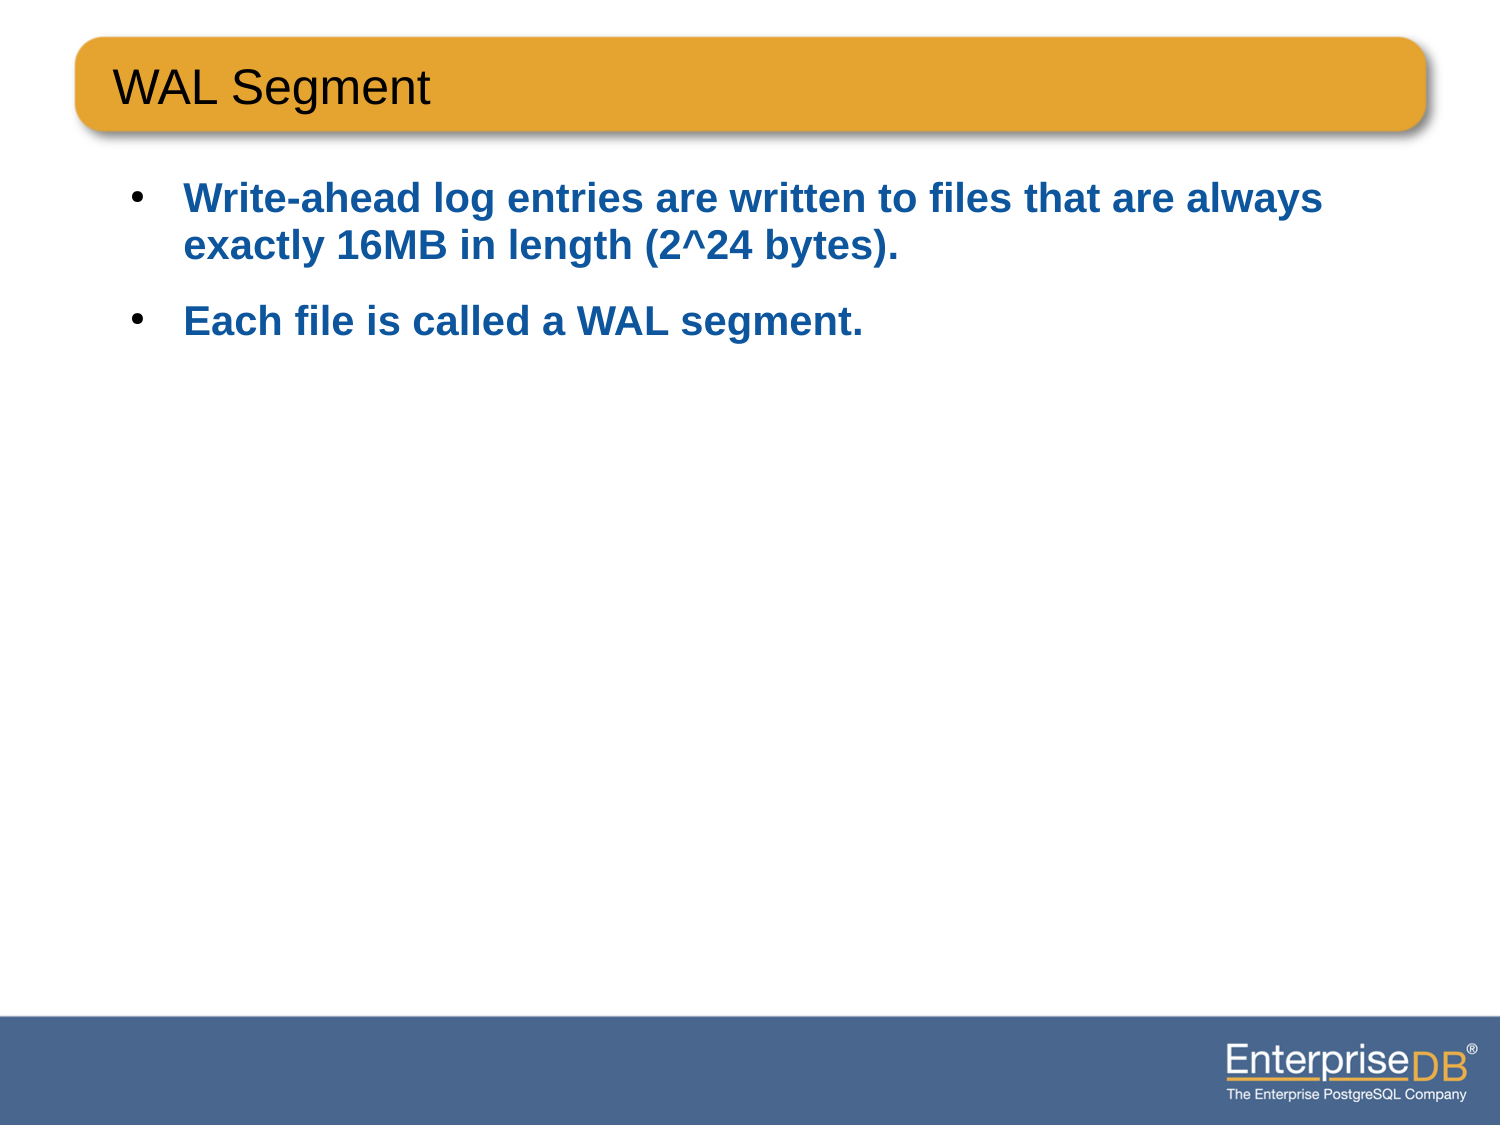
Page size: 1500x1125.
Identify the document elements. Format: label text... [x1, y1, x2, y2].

title WAL Segment [112, 37, 1388, 138]
picture [0, 0, 1500, 1125]
list Write-ahead log entries are written to files that are always exactly 16MB in length (2^24 bytes). Each file is called a WAL segment. [112, 174, 1388, 948]
